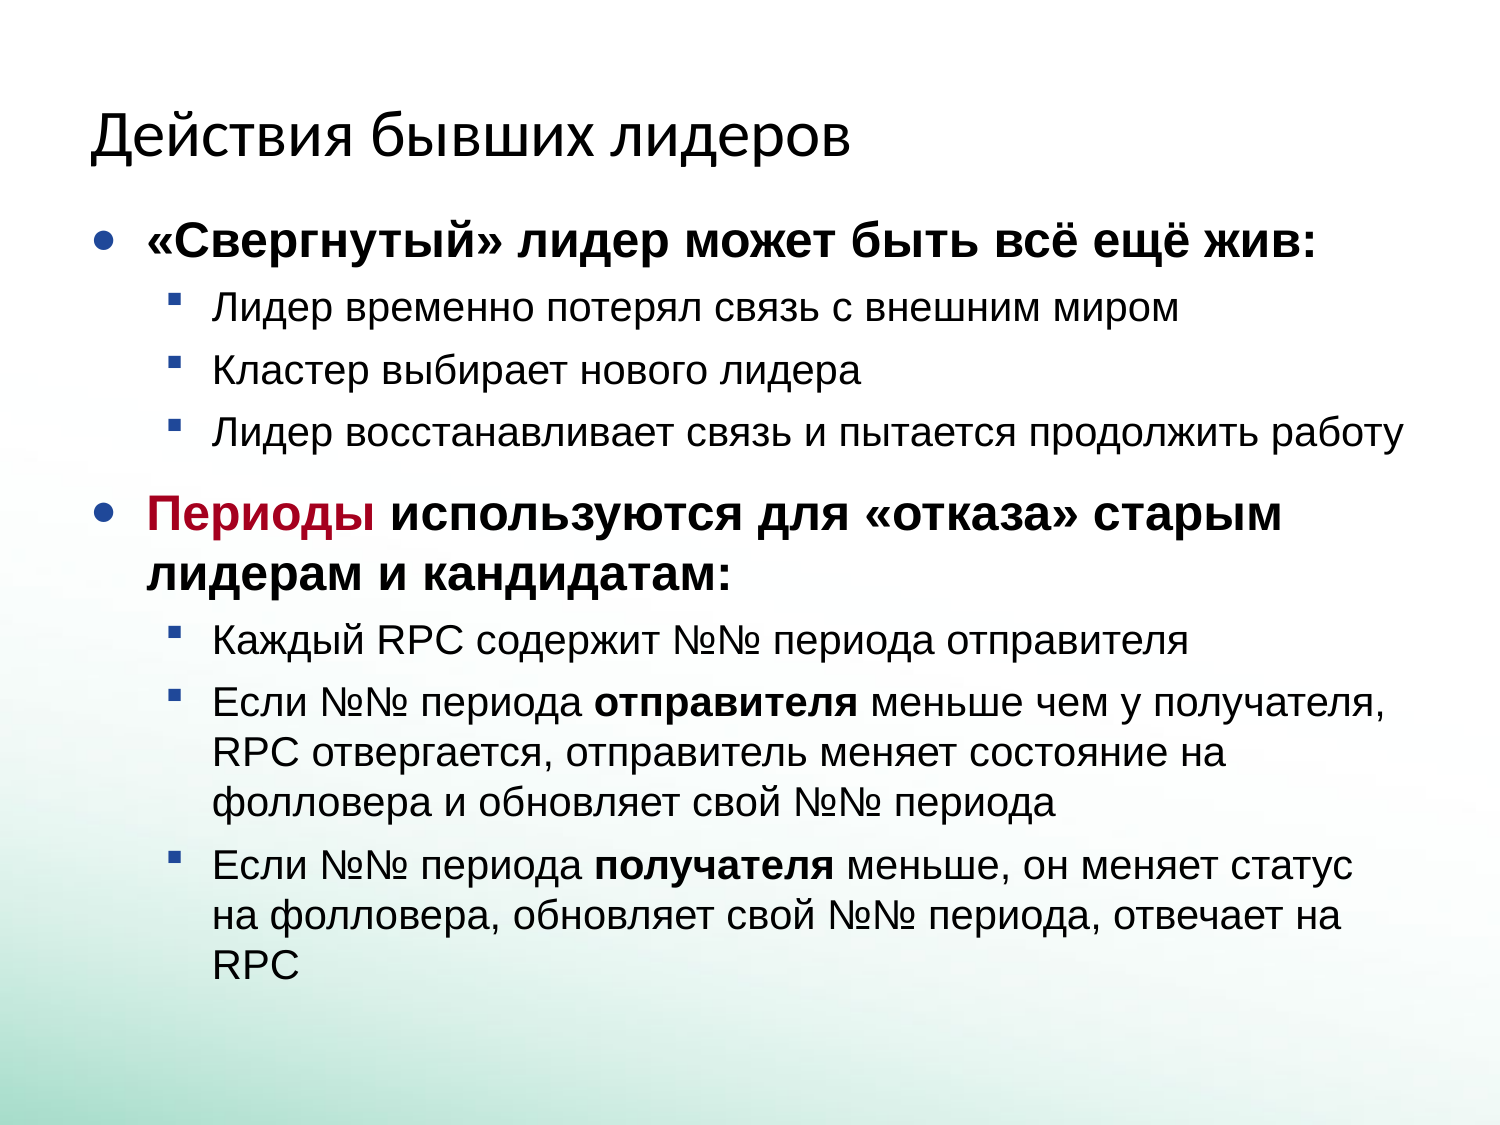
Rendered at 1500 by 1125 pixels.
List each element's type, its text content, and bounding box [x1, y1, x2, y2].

list «Свергнутый» лидер может быть всё ещё жив: Лидер временно потерял связь с внешним миром Кластер выбирает нового лидера Лидер восстанавливает связь и пытается продолжить работу Периоды используются для «отказа» старым лидерам и кандидатам: Каждый RPC содержит №№ периода отправителя Если №№ периода отправителя меньше чем у получателя, RPC отвергается, отправитель меняет состояние на фолловера и обновляет свой №№ периода Если №№ периода получателя меньше, он меняет статус на фолловера, обновляет свой №№ периода, отвечает на RPC [75, 200, 1425, 1005]
title Действия бывших лидеров [75, 79, 1425, 180]
picture [0, 0, 1500, 1125]
